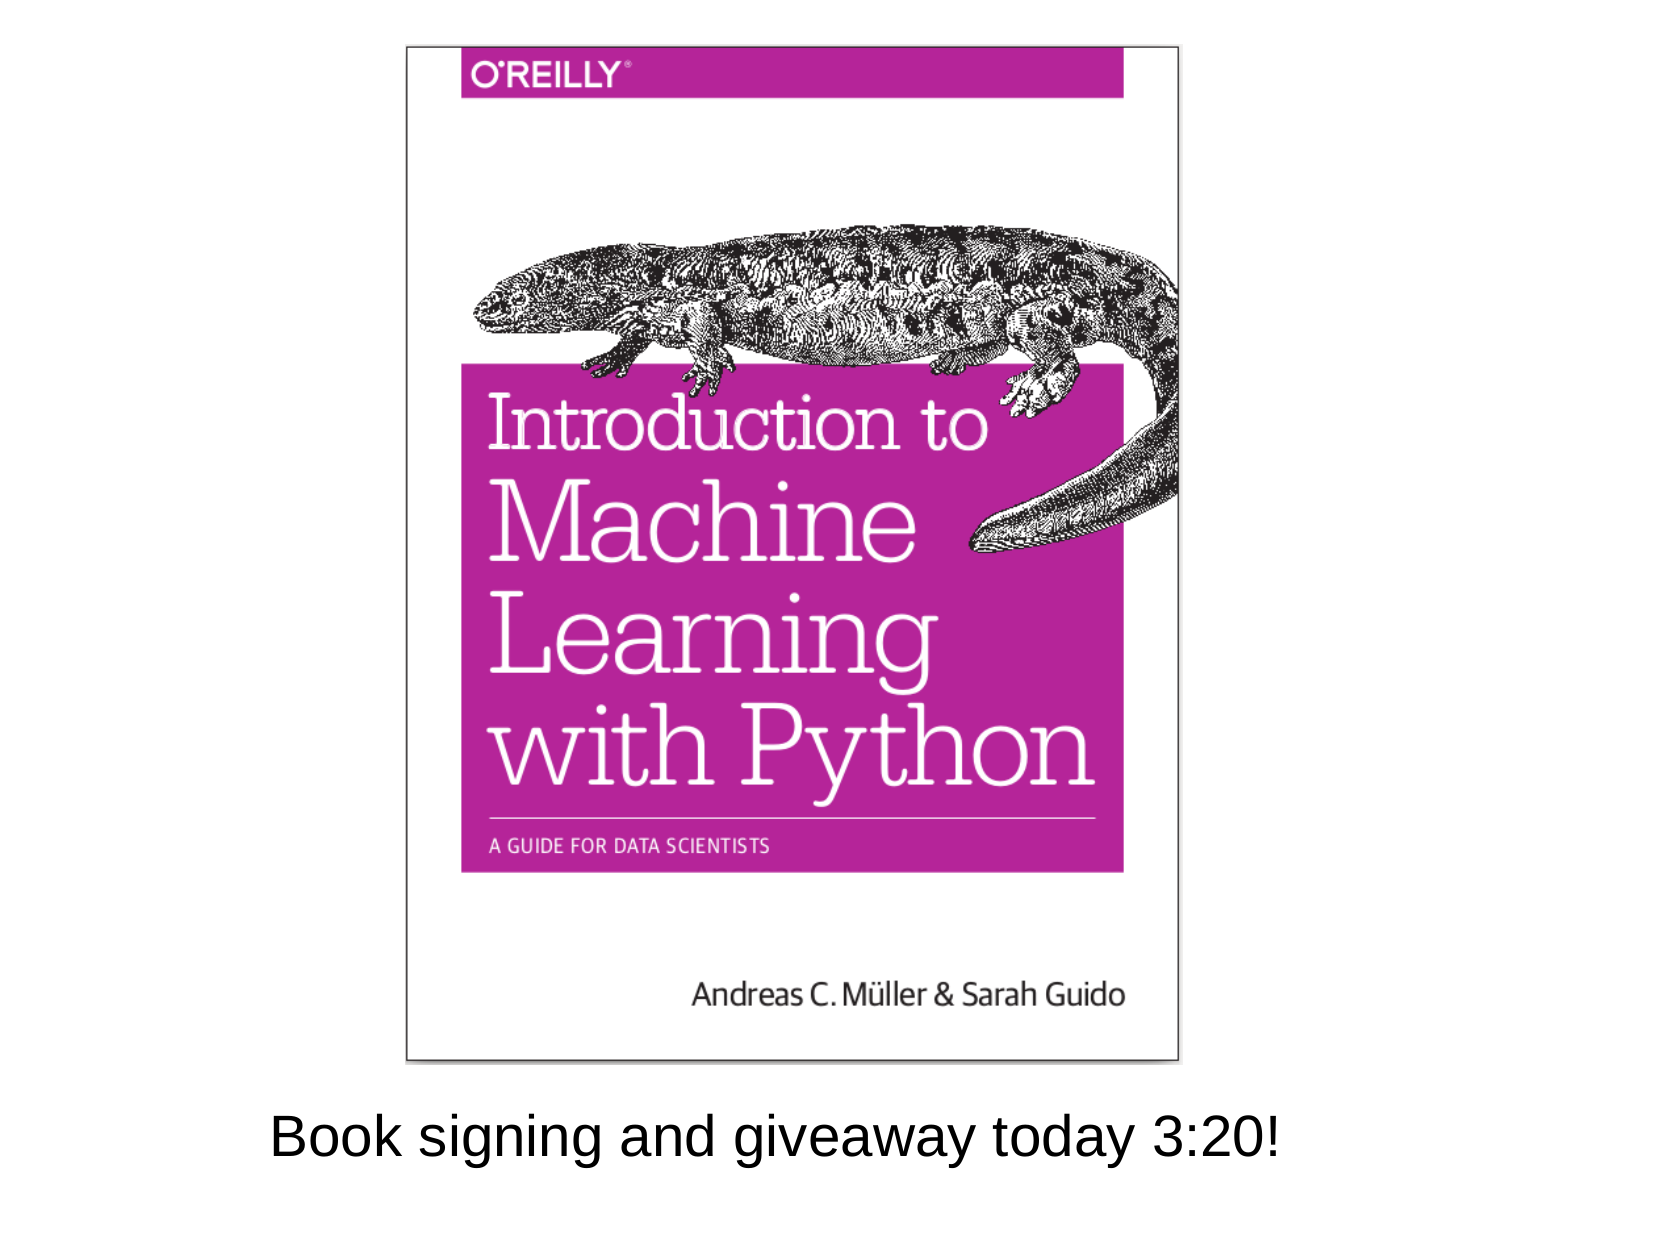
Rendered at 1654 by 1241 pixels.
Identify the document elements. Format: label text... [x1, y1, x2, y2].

text_box Book signing and giveaway today 3:20! [255, 1095, 1396, 1241]
picture [405, 44, 1183, 1066]
